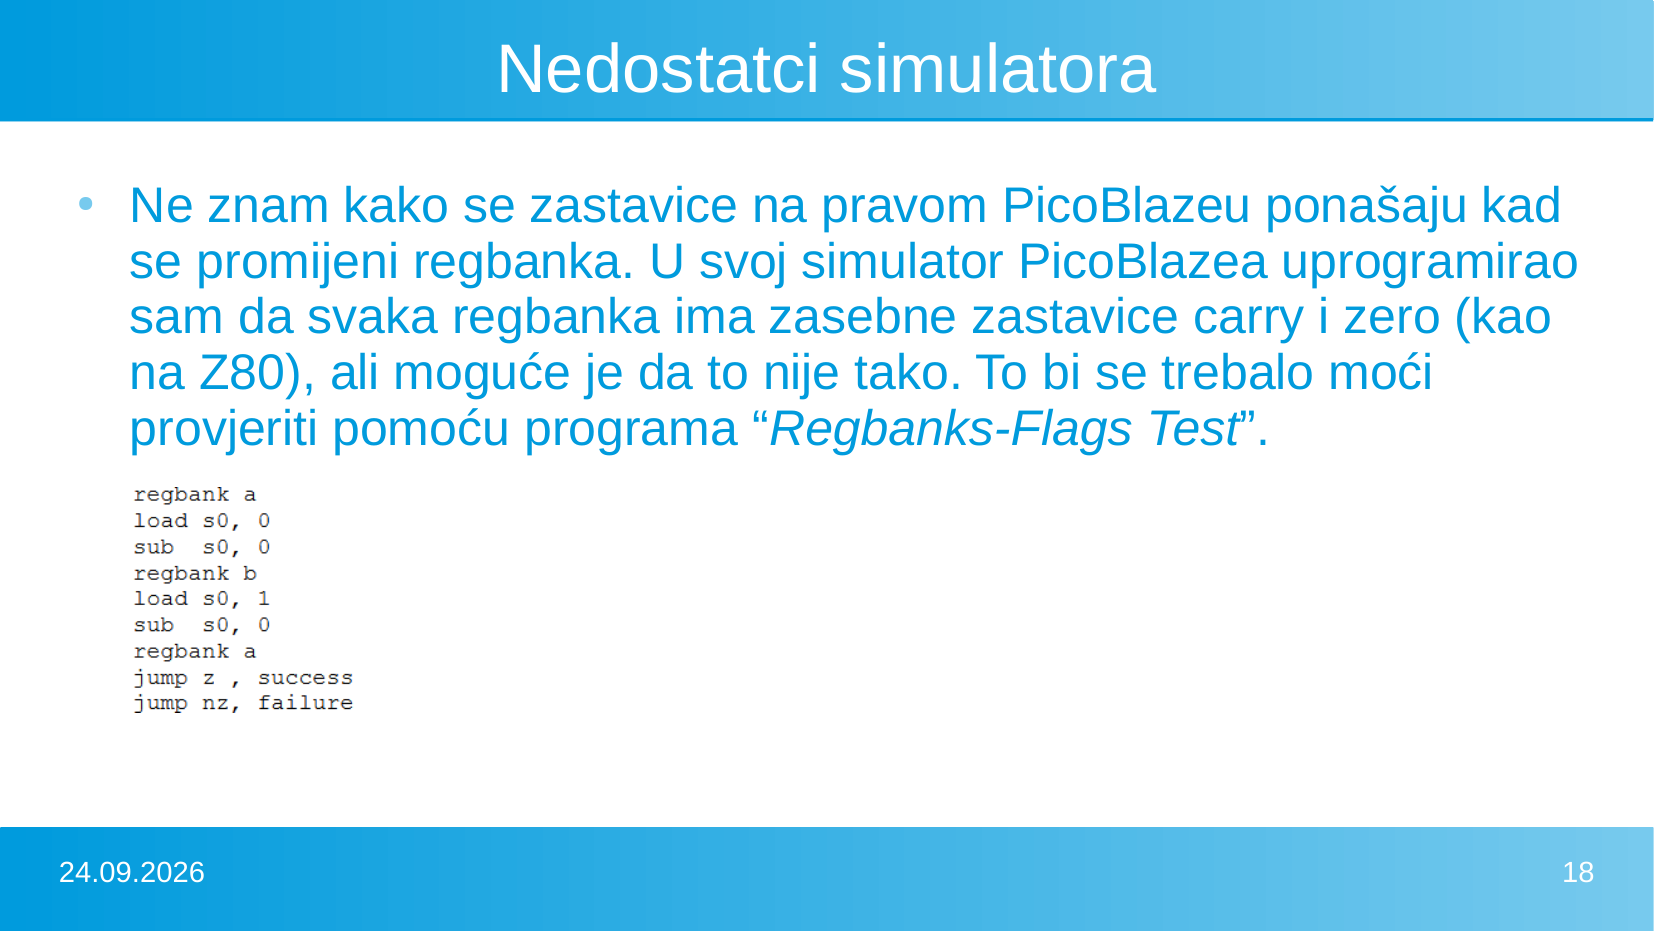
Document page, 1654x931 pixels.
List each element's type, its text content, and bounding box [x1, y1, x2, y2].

title Nedostatci simulatora [59, 29, 1595, 108]
list Ne znam kako se zastavice na pravom PicoBlazeu ponašaju kad se promijeni regbanka. U svoj simulator PicoBlazea uprogramirao sam da svaka regbanka ima zasebne zastavice carry i zero (kao na Z80), ali moguće je da to nije tako. To bi se trebalo moći provjeriti pomoću programa “Regbanks-Flags Test”. [59, 177, 1595, 768]
picture [116, 487, 376, 713]
